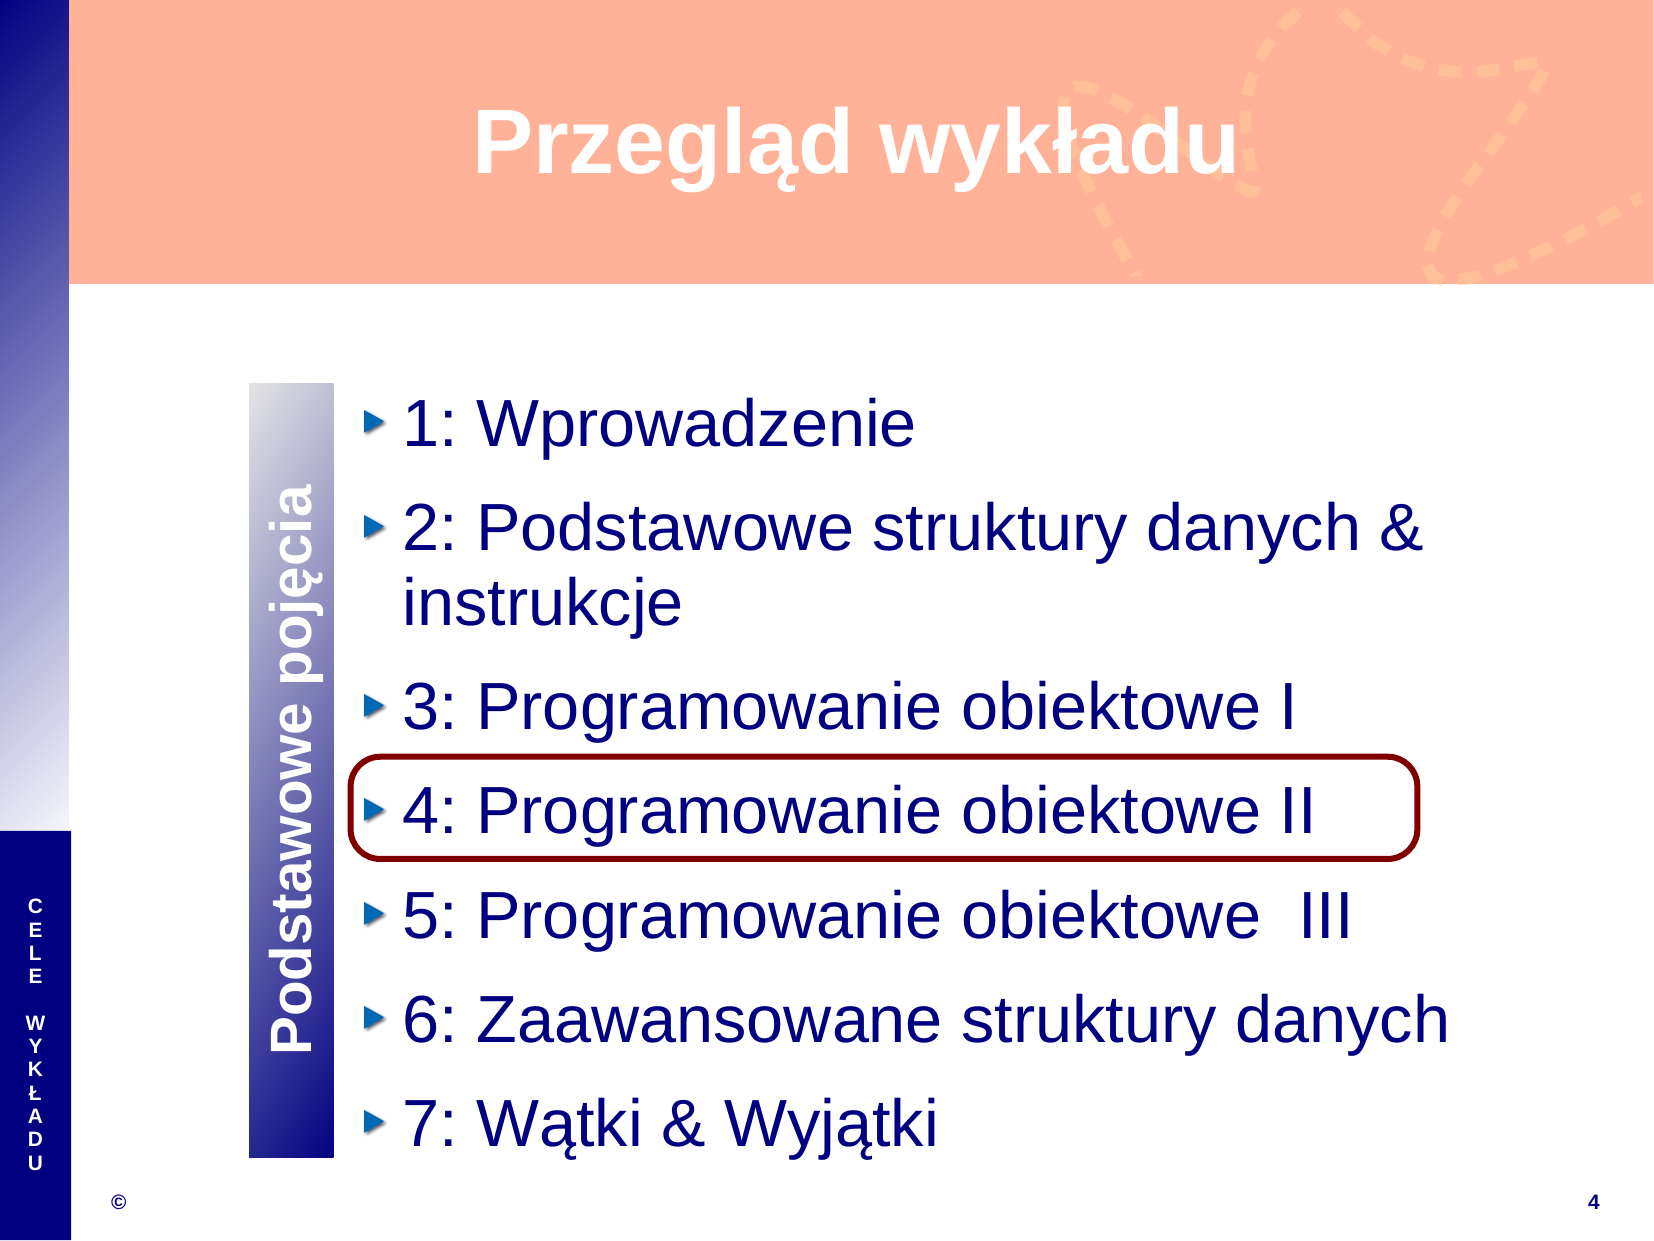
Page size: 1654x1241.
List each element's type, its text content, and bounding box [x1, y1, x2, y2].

text_box C E L E W Y K Ł A D U [0, 829, 71, 1241]
list 1: Wprowadzenie 2: Podstawowe struktury danych & instrukcje 3: Programowanie obiektowe I 4: Programowanie obiektowe II 5: Programowanie obiektowe III 6: Zaawansowane struktury danych 7: Wątki & Wyjątki [331, 386, 1556, 1185]
text_box Podstawowe pojęcia [249, 383, 334, 1158]
title Przegląd wykładu [97, 37, 1617, 246]
